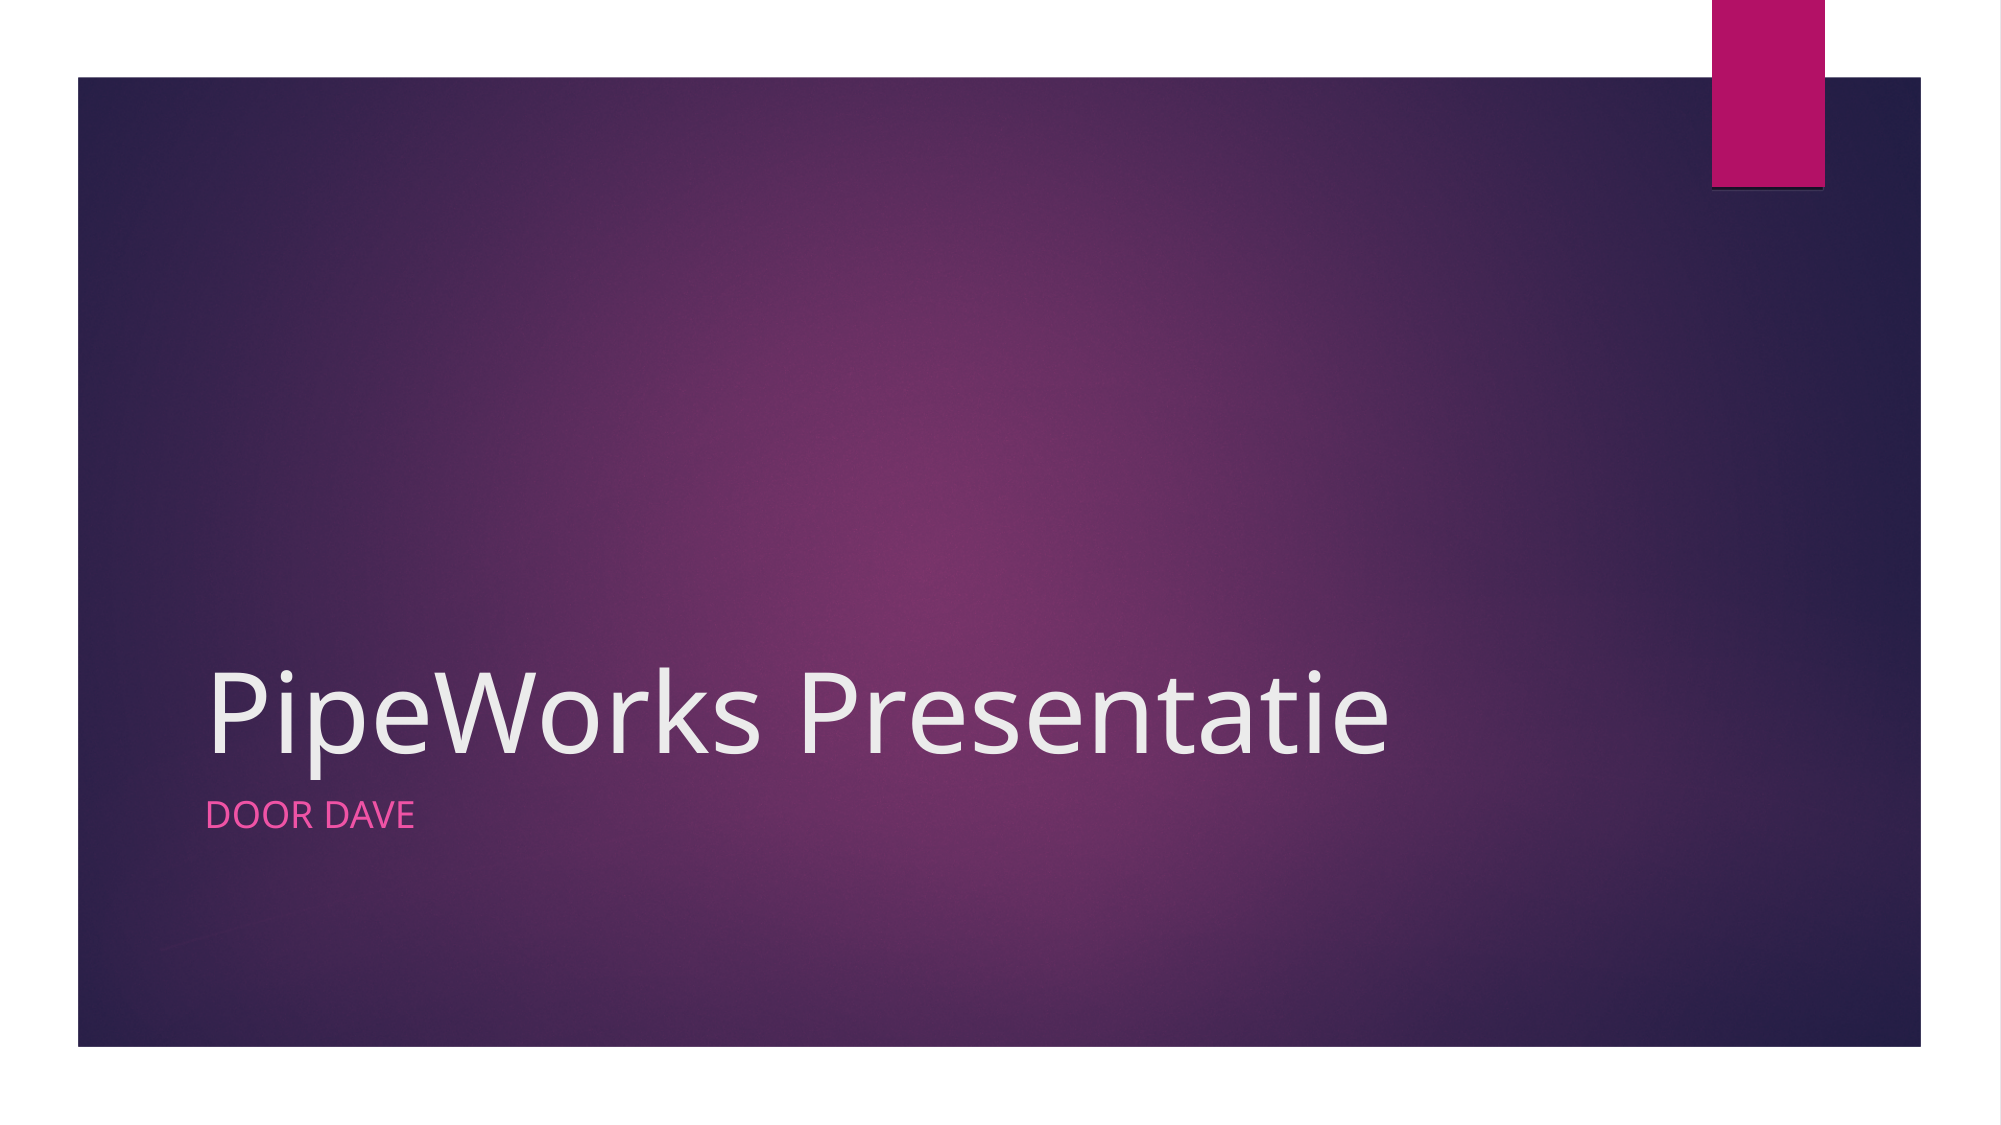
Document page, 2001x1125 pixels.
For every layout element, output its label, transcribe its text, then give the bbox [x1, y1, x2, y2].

subtitle Door Dave [189, 783, 1638, 926]
title PipeWorks Presentatie [189, 344, 1638, 783]
